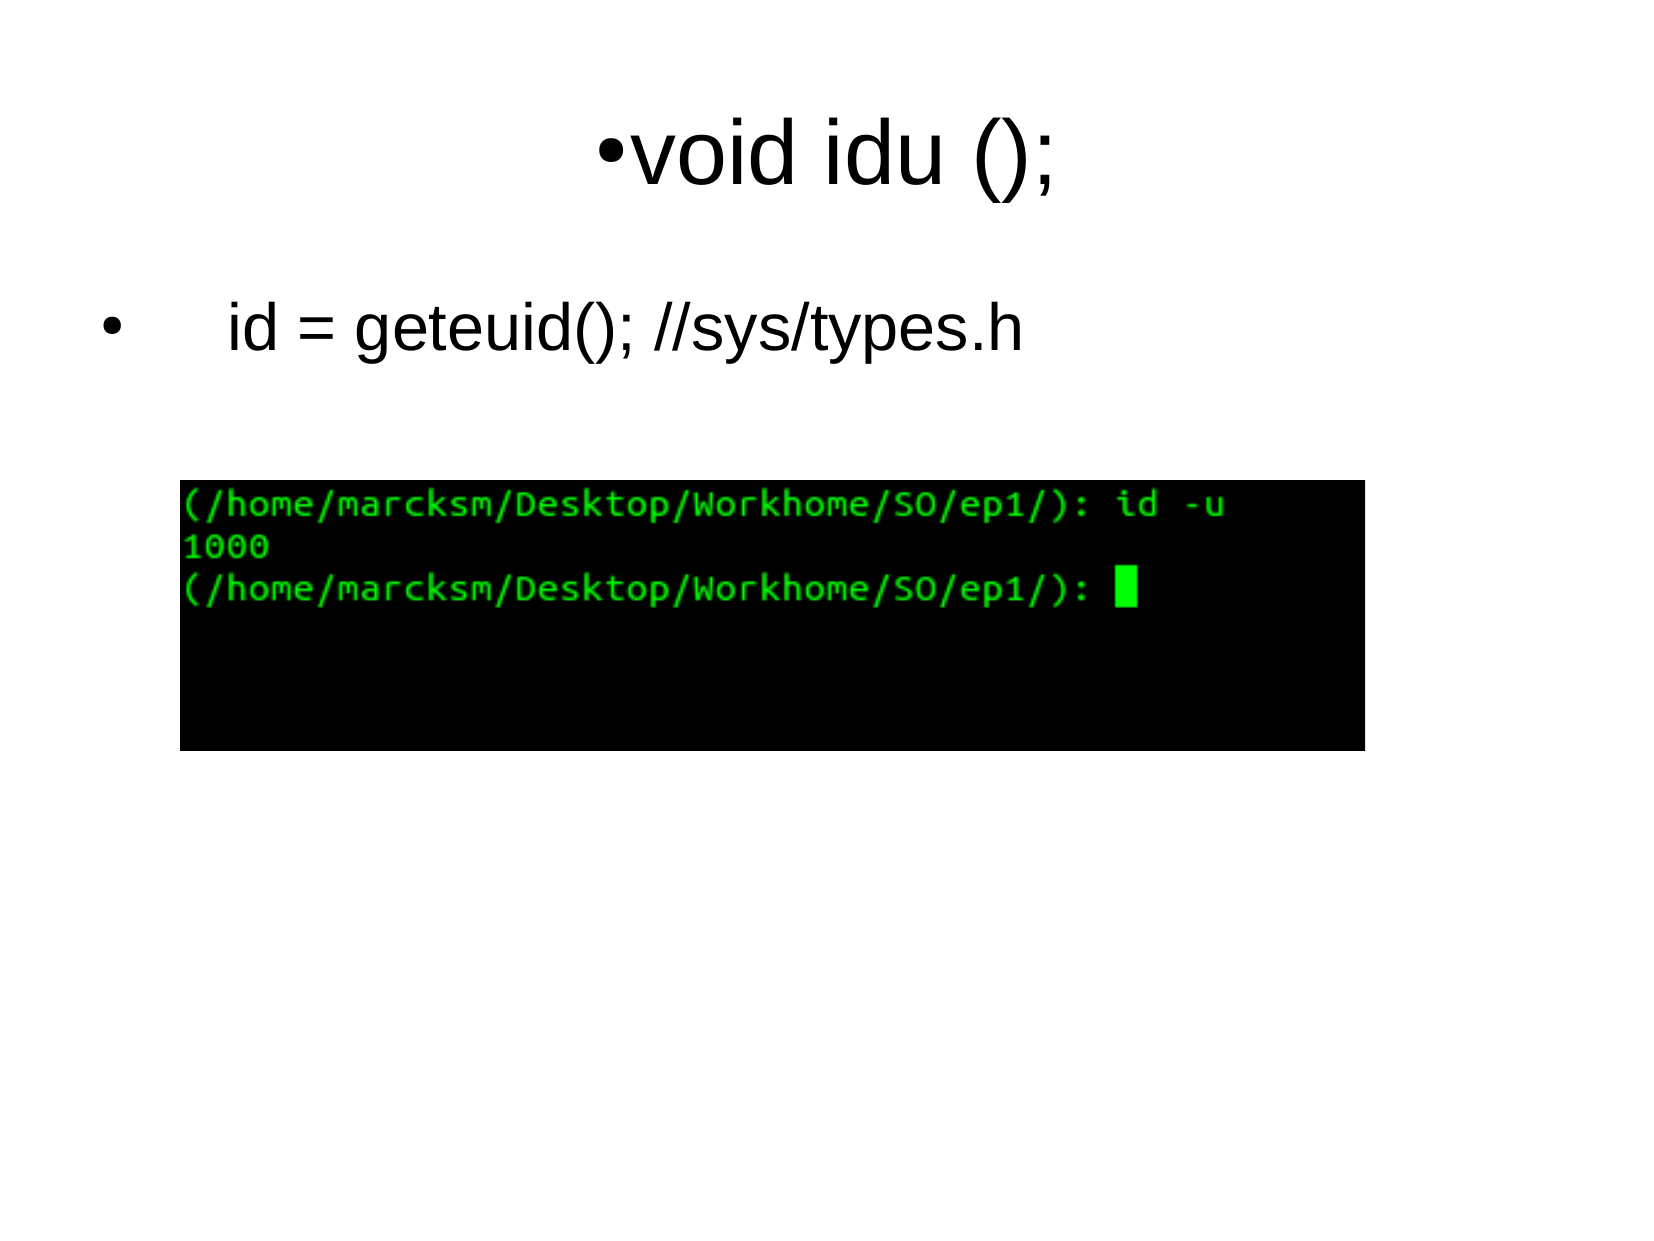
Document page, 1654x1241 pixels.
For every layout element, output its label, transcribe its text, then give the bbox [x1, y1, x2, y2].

picture [180, 480, 1366, 751]
title void idu (); [82, 49, 1571, 257]
list id = geteuid(); //sys/types.h [82, 290, 1571, 1010]
